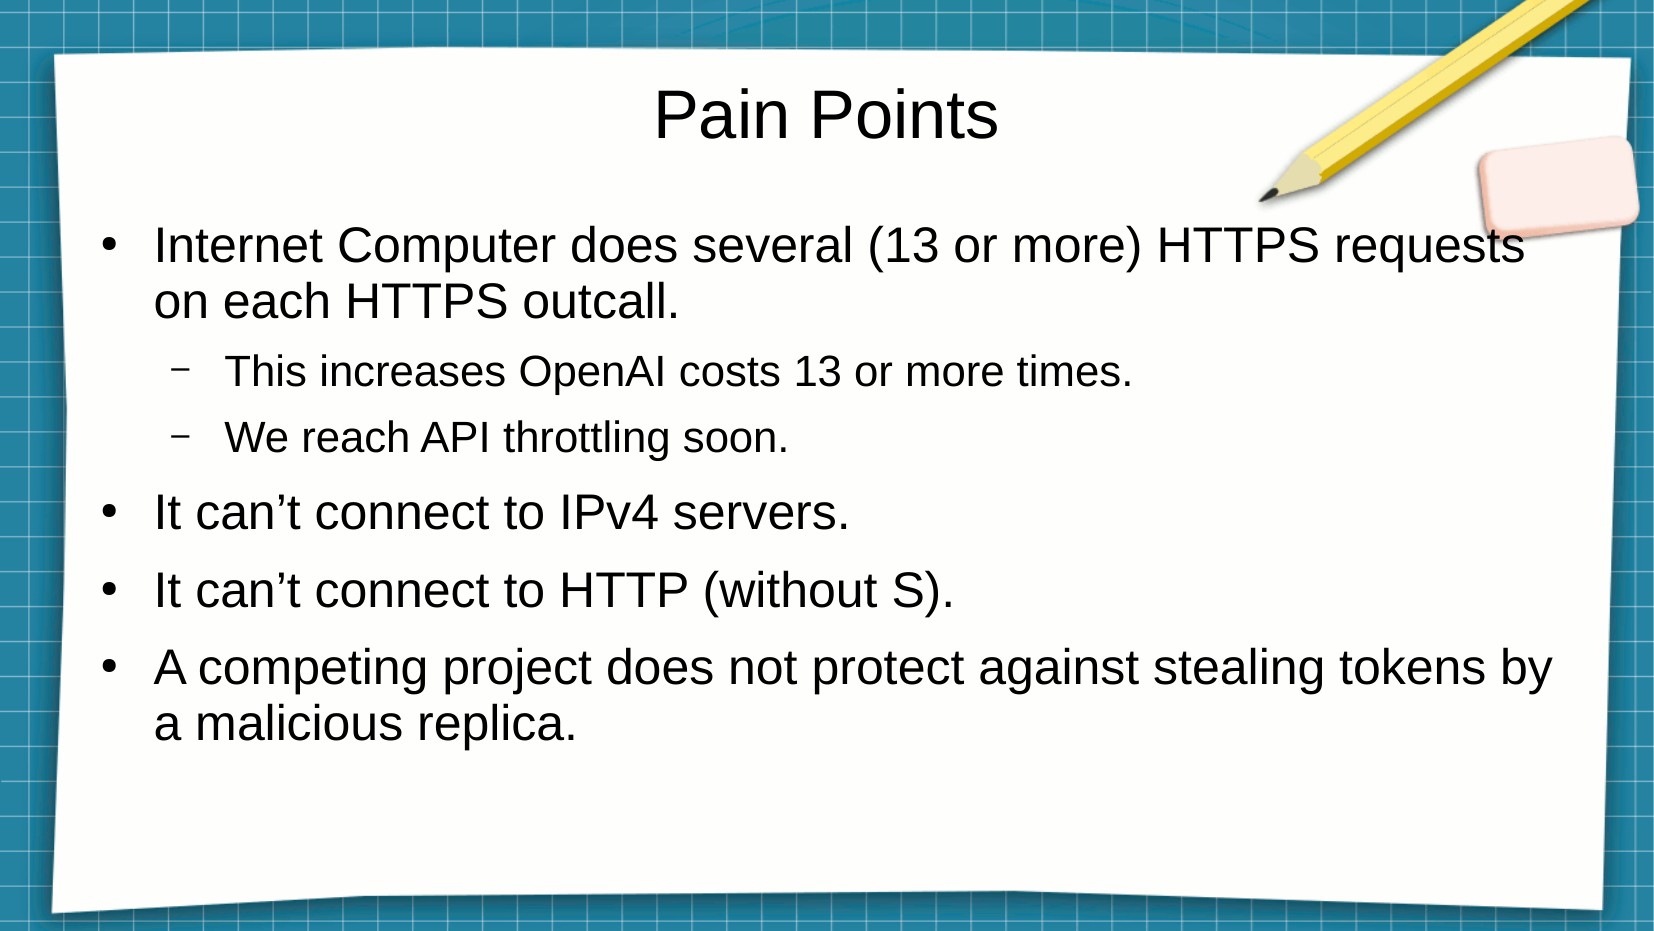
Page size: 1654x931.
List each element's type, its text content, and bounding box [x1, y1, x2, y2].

list Internet Computer does several (13 or more) HTTPS requests on each HTTPS outcall. This increases OpenAI costs 13 or more times. We reach API throttling soon. It can’t connect to IPv4 servers. It can’t connect to HTTP (without S). A competing project does not protect against stealing tokens by a malicious replica. [82, 217, 1571, 758]
picture [0, 0, 1654, 931]
title Pain Points [82, 37, 1571, 193]
